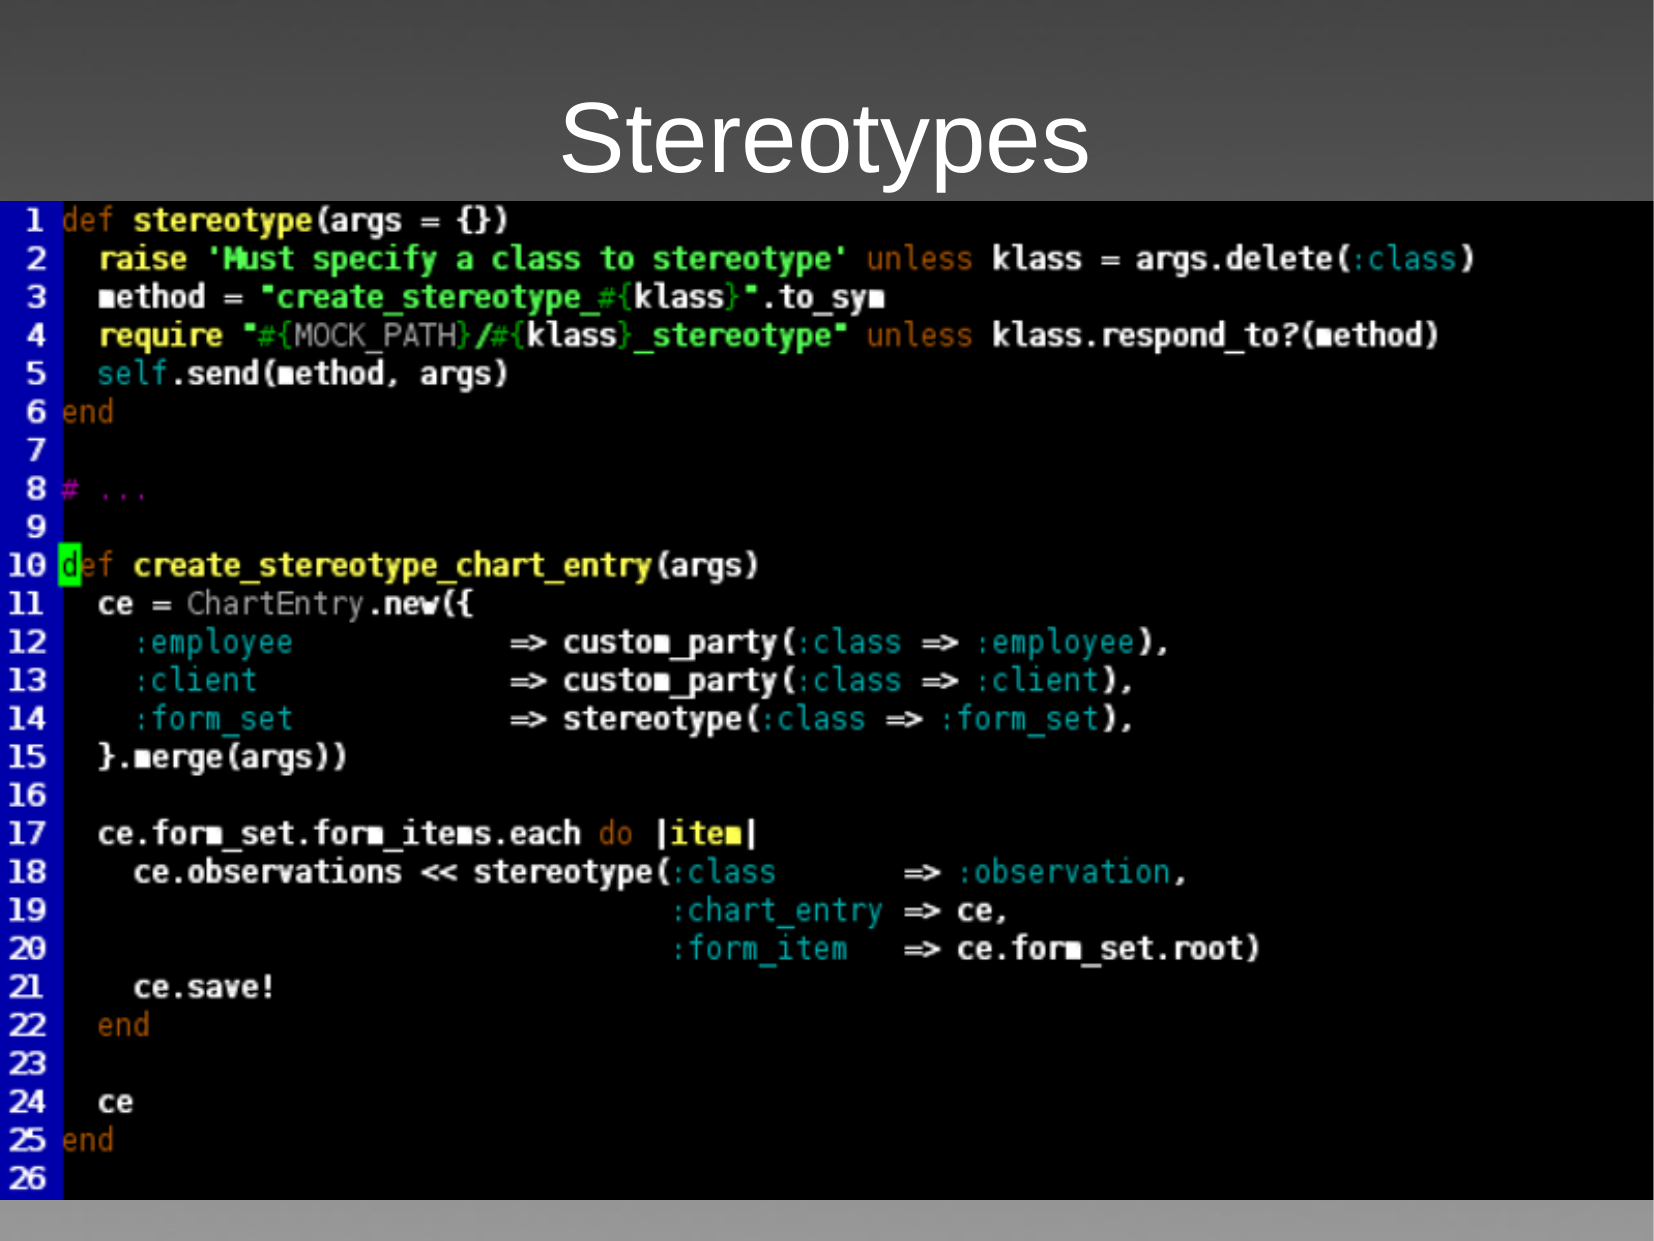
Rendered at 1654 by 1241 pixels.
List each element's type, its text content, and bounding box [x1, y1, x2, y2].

picture [0, 0, 1654, 1241]
text_box Stereotypes [150, 75, 1501, 202]
